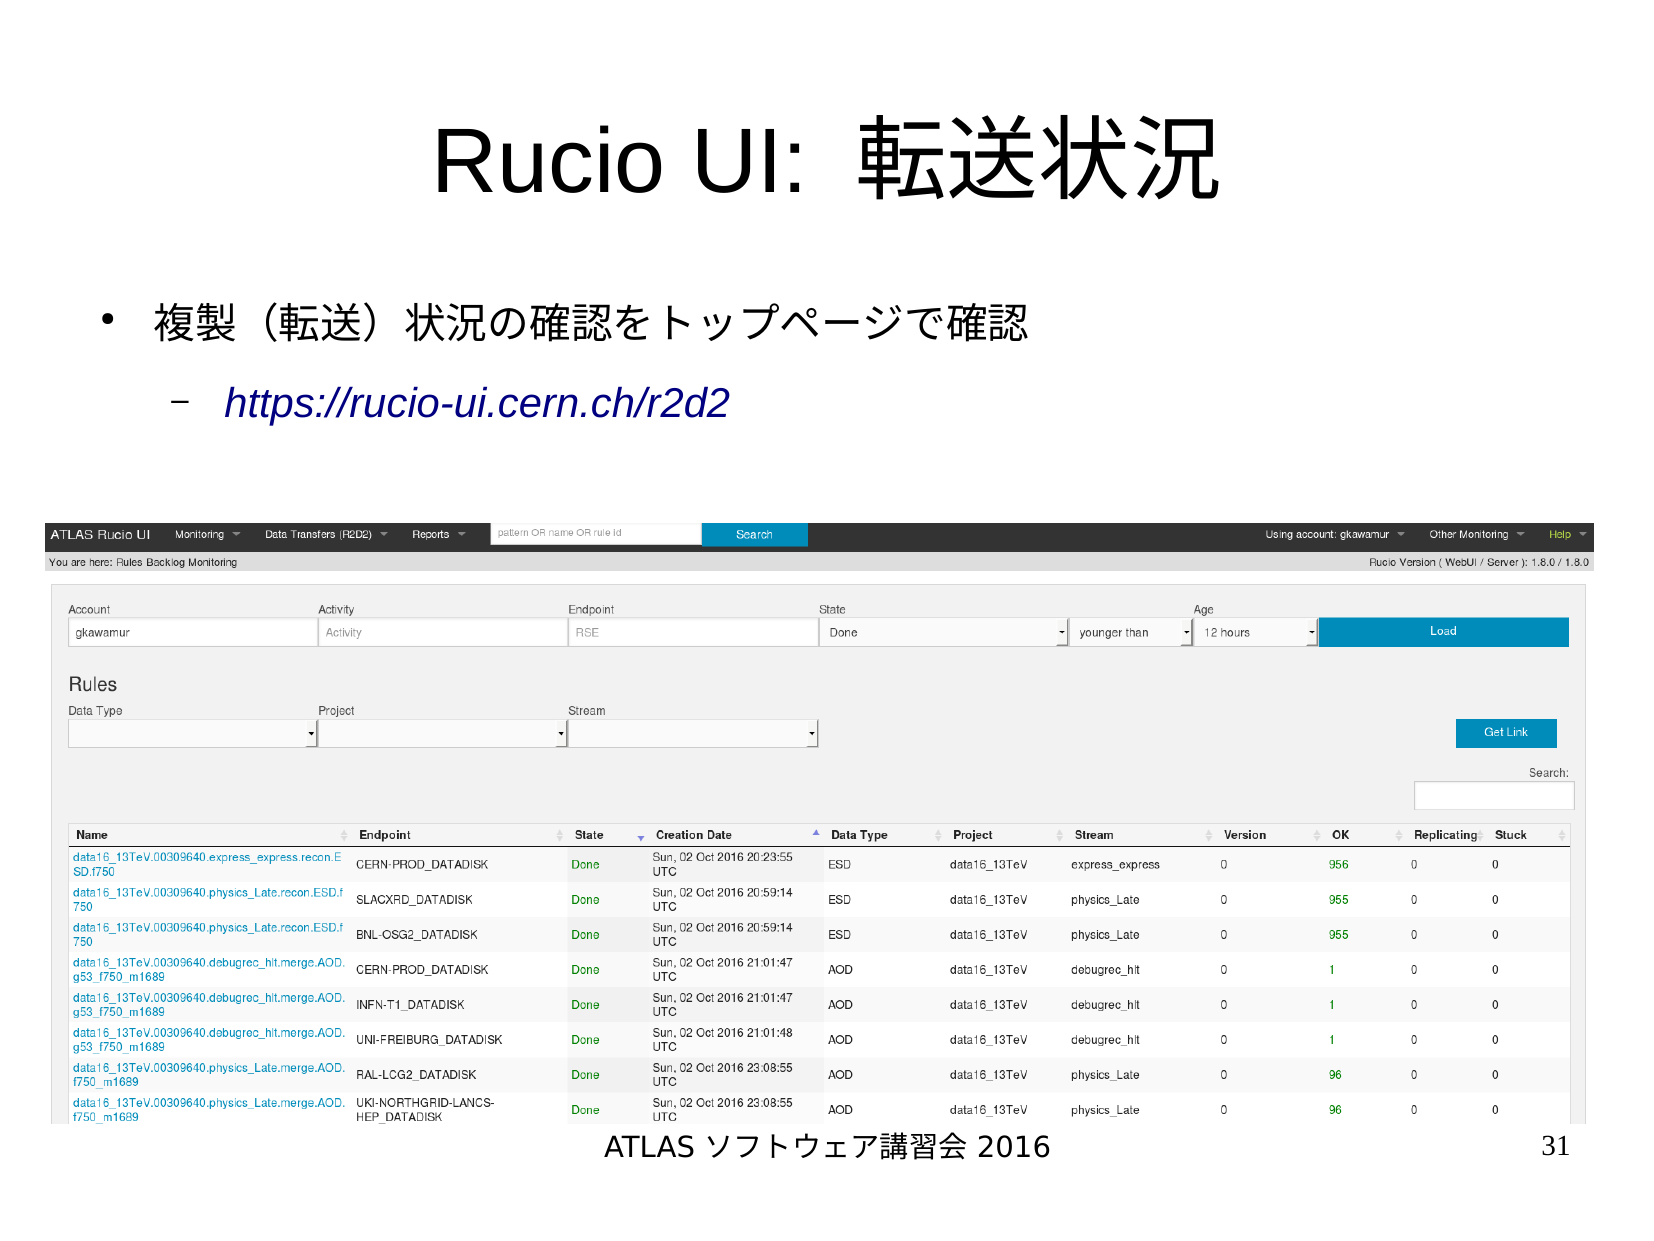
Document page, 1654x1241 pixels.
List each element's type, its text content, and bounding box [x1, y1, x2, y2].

title Rucio UI: 転送状況 [82, 49, 1571, 257]
list 複製（転送）状況の確認をトップページで確認 https://rucio-ui.cern.ch/r2d2 [82, 290, 1571, 523]
picture [45, 523, 1594, 1124]
